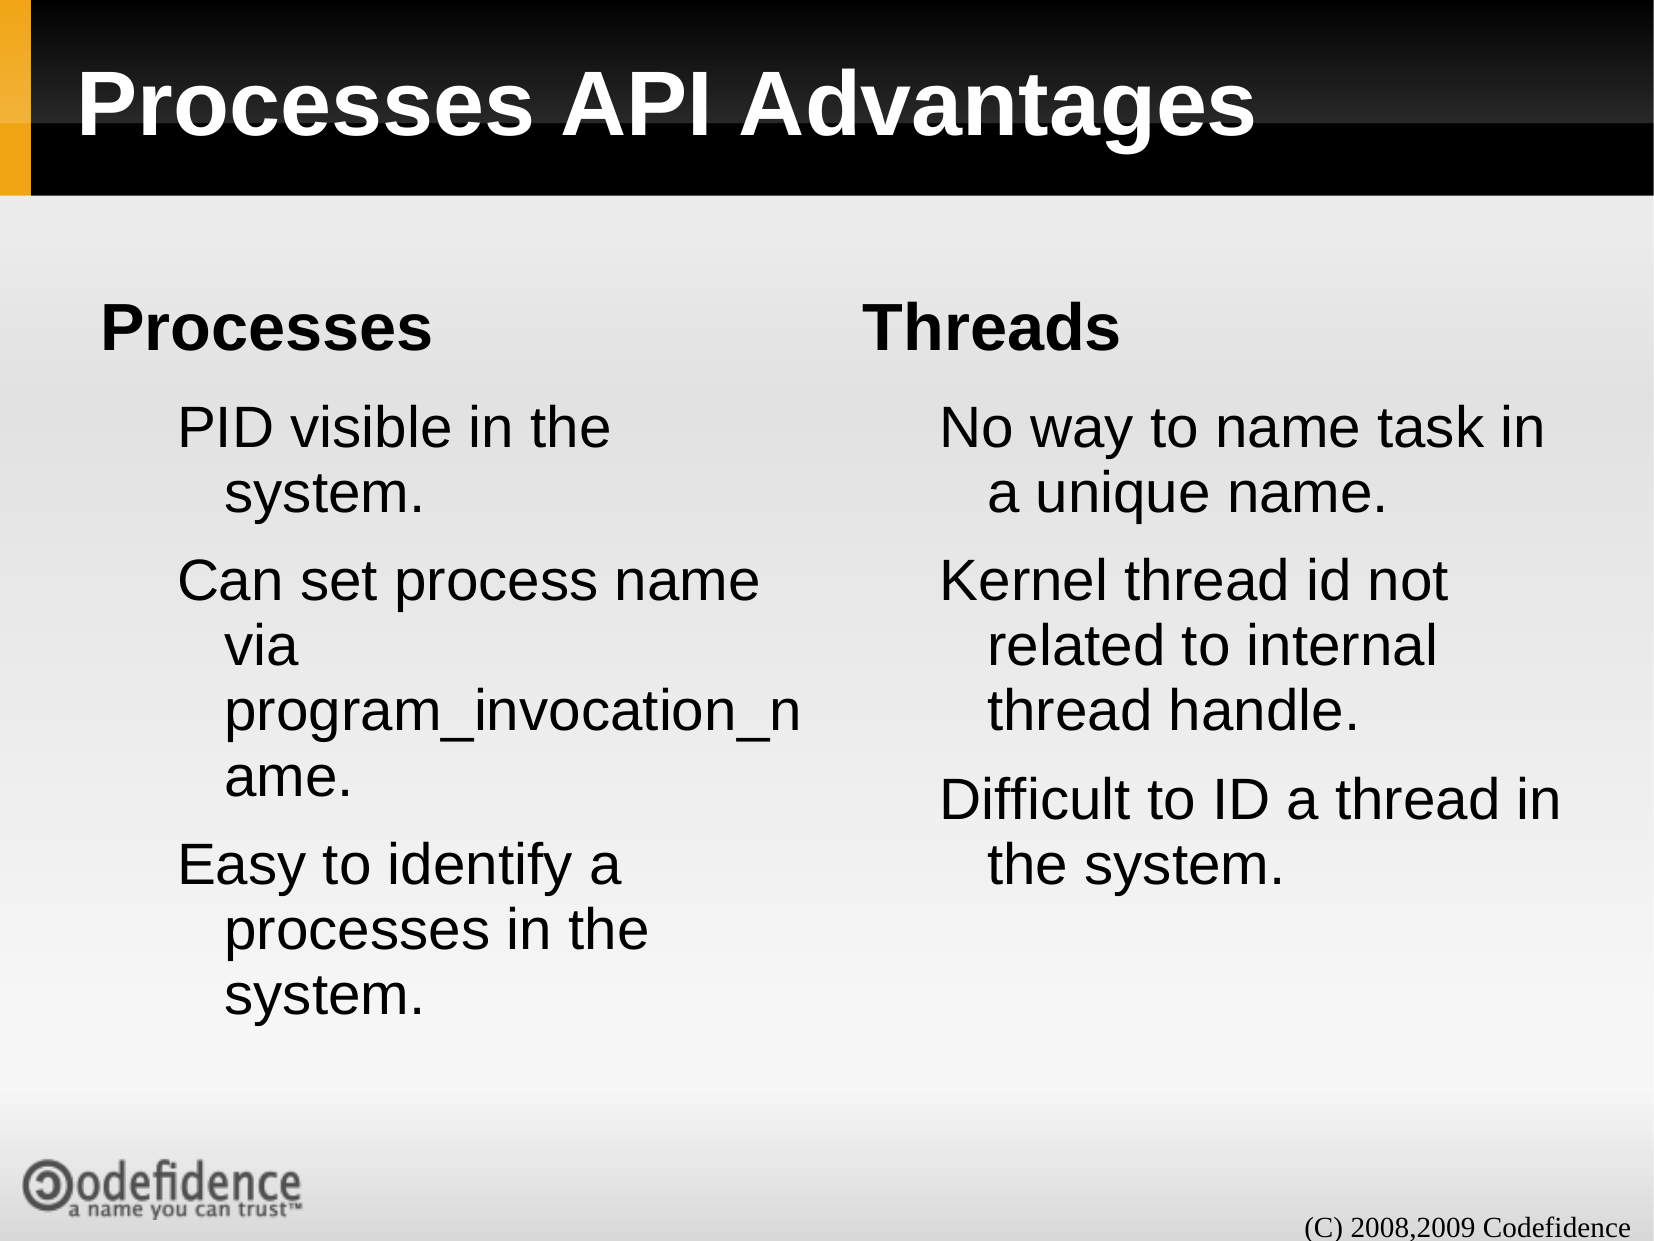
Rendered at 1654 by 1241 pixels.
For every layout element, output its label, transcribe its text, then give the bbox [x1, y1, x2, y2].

list Threads No way to name task in a unique name. Kernel thread id not related to internal thread handle. Difficult to ID a thread in the system. [845, 290, 1572, 1094]
picture [0, 0, 1654, 1241]
list Processes PID visible in the system. Can set process name via program_invocation_name. Easy to identify a processes in the system. [82, 290, 809, 1094]
title Processes API Advantages [76, 7, 1565, 200]
